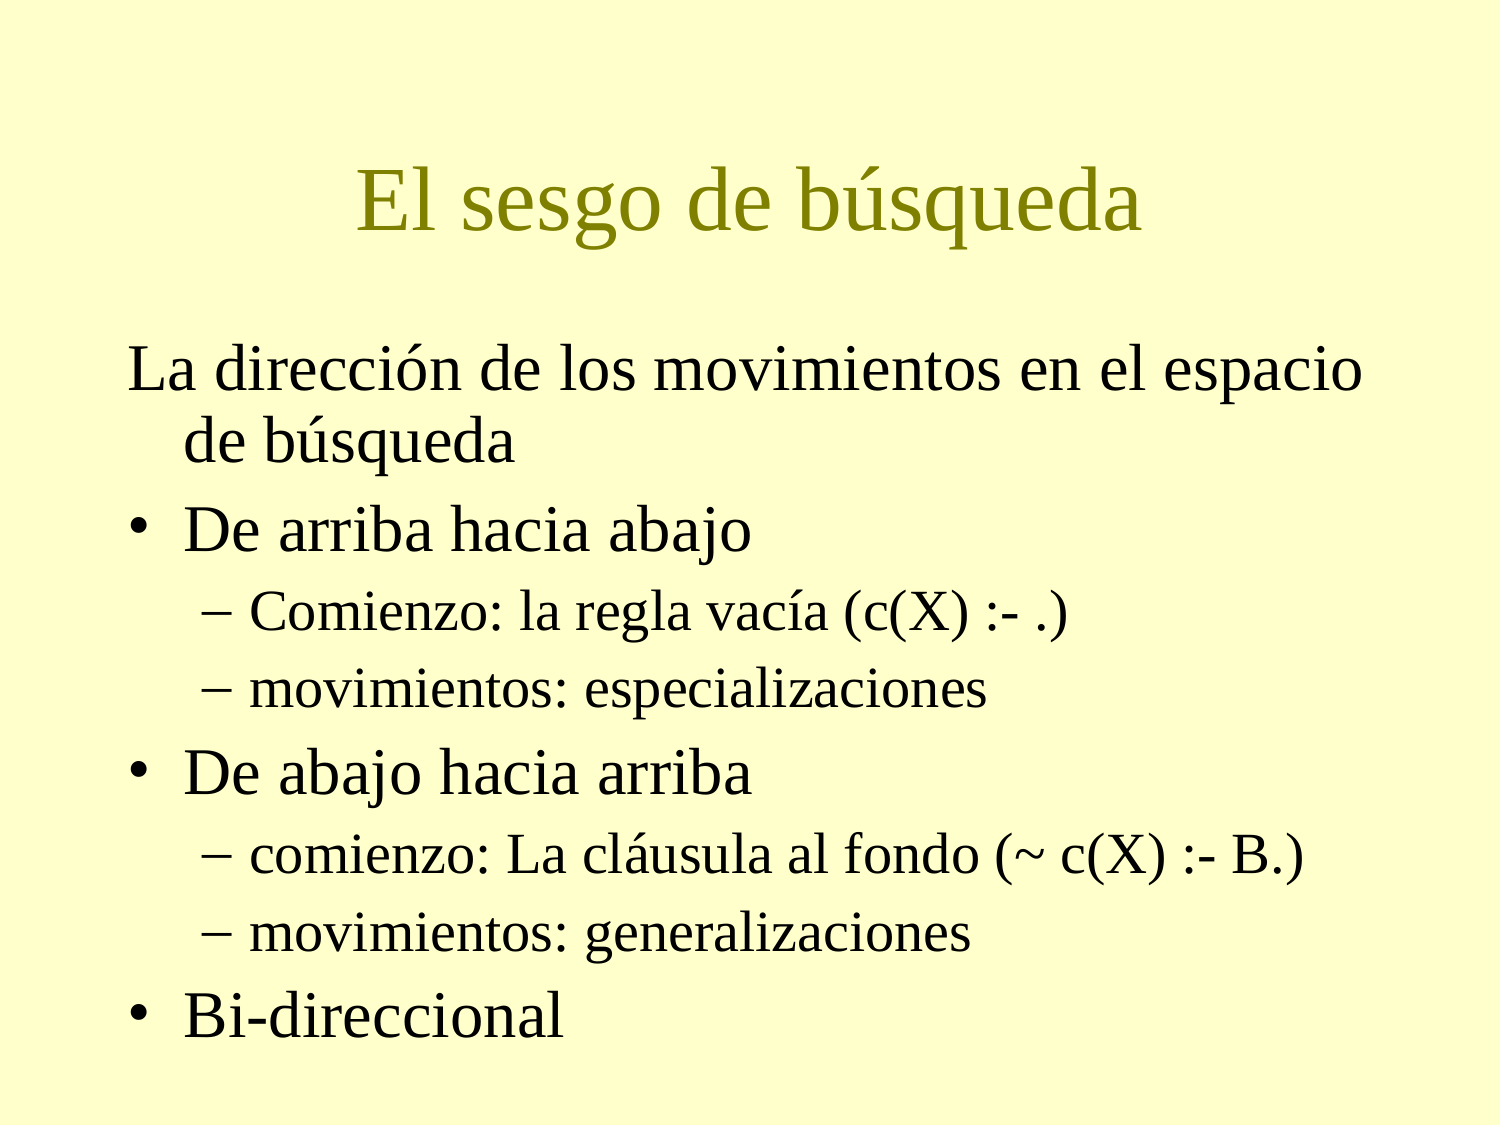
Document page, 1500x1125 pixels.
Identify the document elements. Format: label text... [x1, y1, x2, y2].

list La dirección de los movimientos en el espacio de búsqueda De arriba hacia abajo Comienzo: la regla vacía (c(X) :- .) movimientos: especializaciones De abajo hacia arriba comienzo: La cláusula al fondo (~ c(X) :- B.) movimientos: generalizaciones Bi-direccional [112, 324, 1388, 1060]
title El sesgo de búsqueda [112, 99, 1388, 288]
